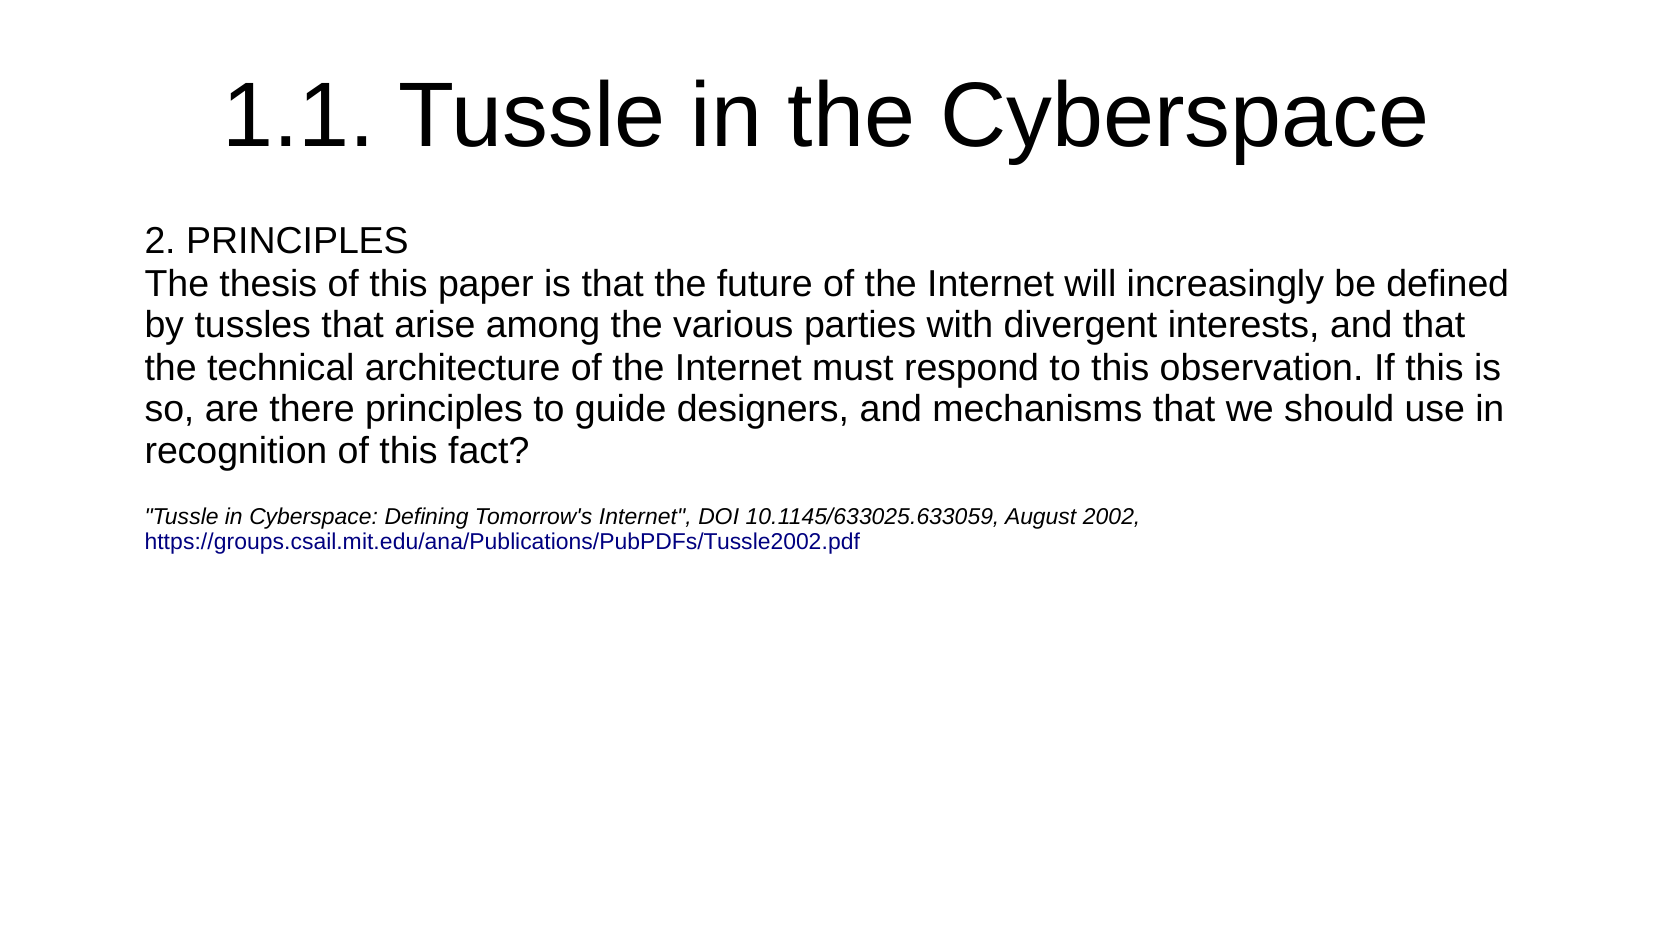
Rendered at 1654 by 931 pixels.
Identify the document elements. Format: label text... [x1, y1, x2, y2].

text_box 2. PRINCIPLES The thesis of this paper is that the future of the Internet will increasingly be defined by tussles that arise among the various parties with divergent interests, and that the technical architecture of the Internet must respond to this observation. If this is so, are there principles to guide designers, and mechanisms that we should use in recognition of this fact? [129, 212, 1536, 480]
title 1.1. Tussle in the Cyberspace [82, 37, 1571, 193]
text_box "Tussle in Cyberspace: Defining Tomorrow's Internet", DOI 10.1145/633025.633059, August 2002, https://groups.csail.mit.edu/ana/Publications/PubPDFs/ Tussle2002.pdf [129, 496, 1536, 562]
